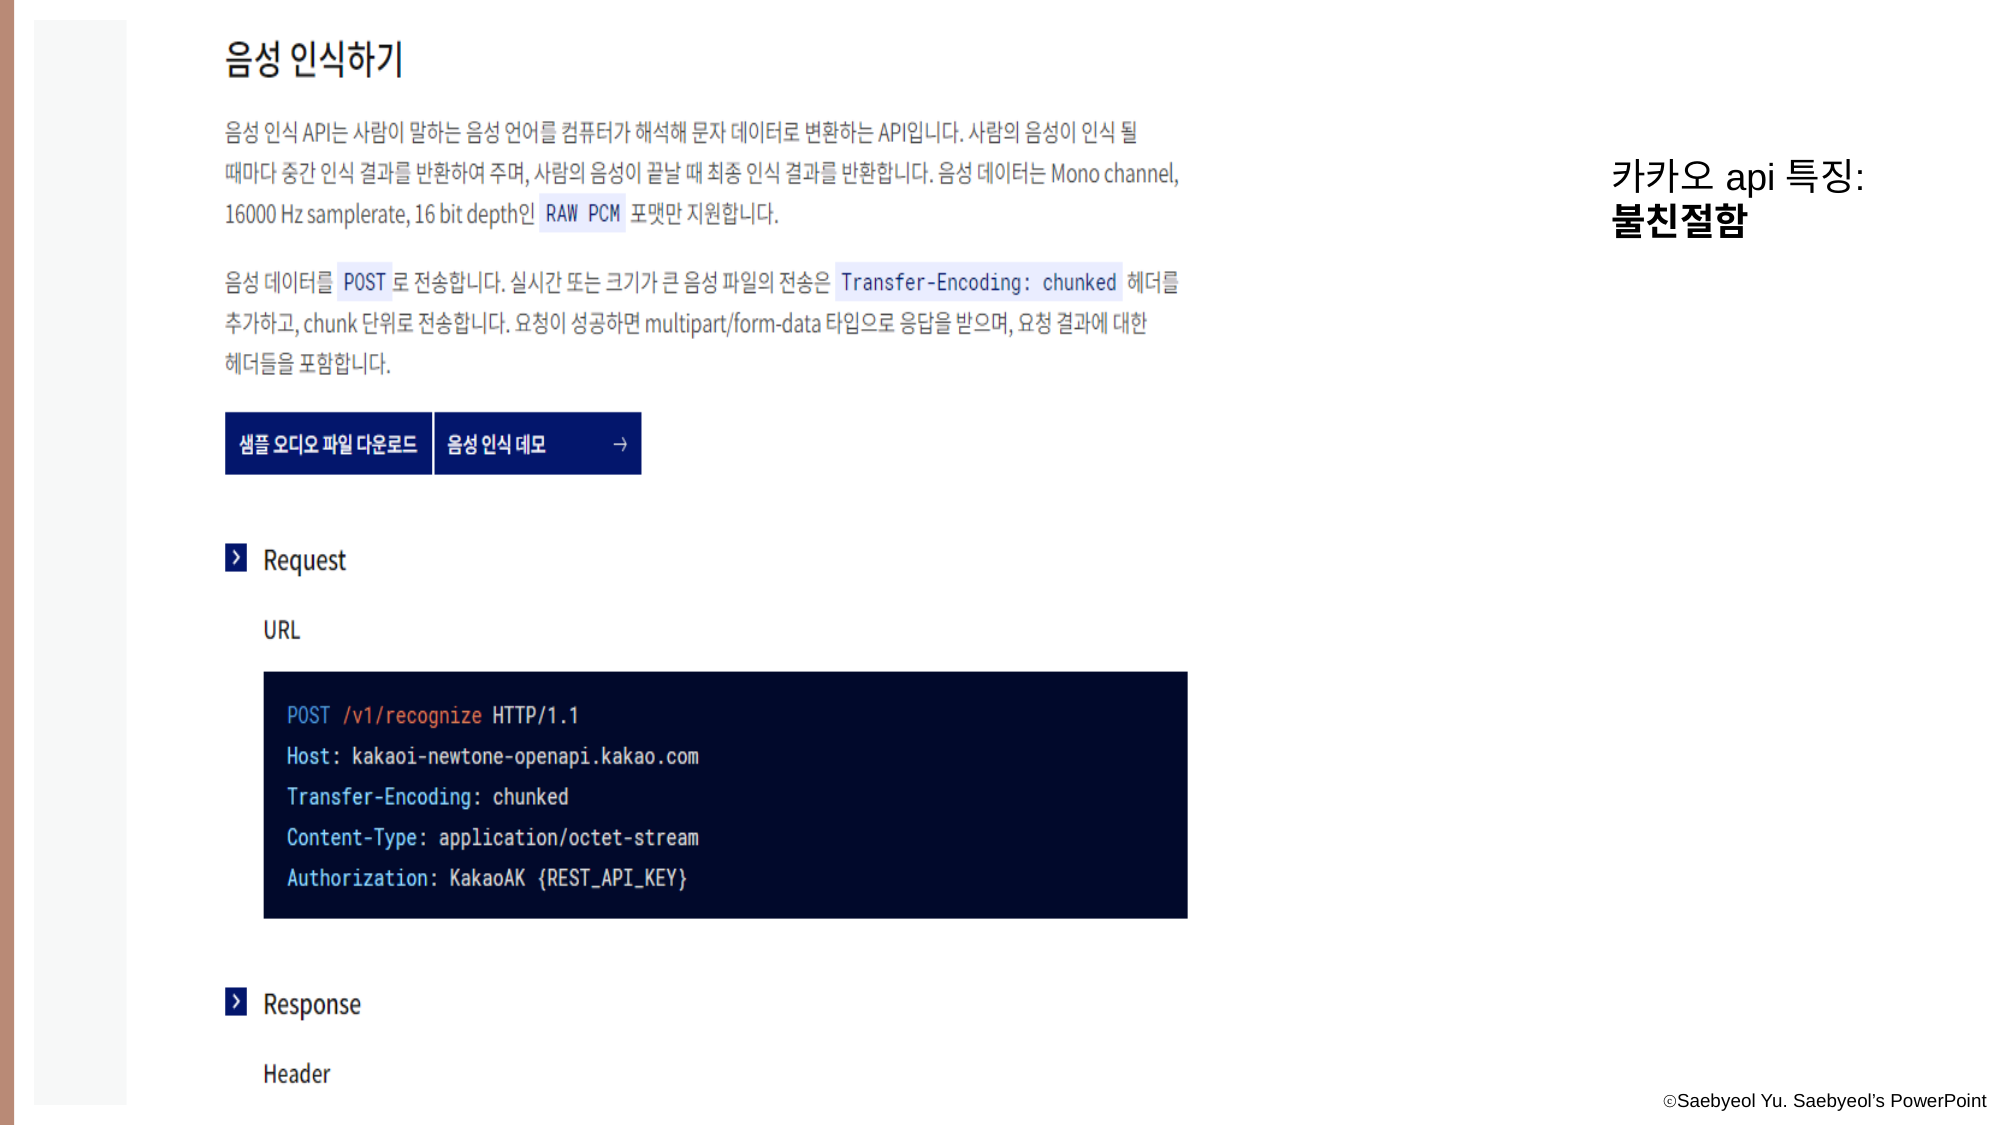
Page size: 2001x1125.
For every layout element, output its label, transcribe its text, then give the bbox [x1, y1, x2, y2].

text_box [0, 0, 15, 1125]
text_box 카카오 api 특징: 불친절함 [1596, 138, 1903, 259]
picture [34, 20, 1272, 1105]
